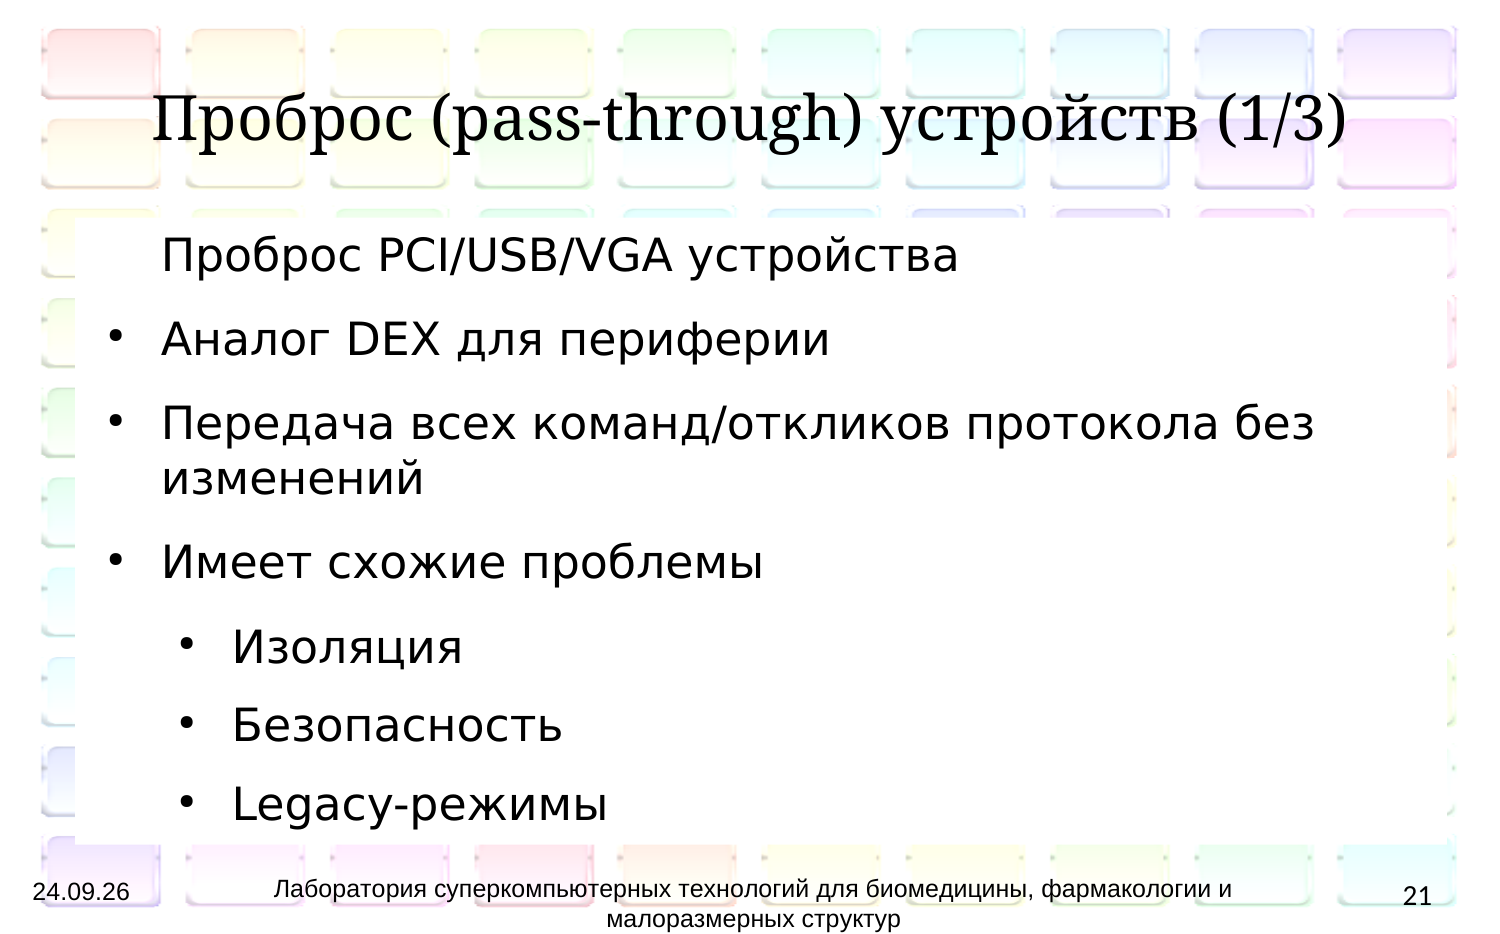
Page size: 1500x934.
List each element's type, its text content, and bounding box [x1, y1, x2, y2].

text_box 11.03.12 [17, 868, 184, 918]
picture [0, 0, 1500, 934]
title Проброс (pass-through) устройств (1/3) [75, 37, 1426, 193]
text_box Лаборатория суперкомпьютерных технологий для биомедицины, фармакологии и малоразмерных структур [171, 864, 1338, 915]
text_box <номер> [1387, 868, 1473, 918]
list Проброс PCI/USB/VGA устройства Аналог DEX для периферии Передача всех команд/откликов протокола без изменений Имеет схожие проблемы Изоляция Безопасность Legacy-режимы [75, 217, 1447, 845]
